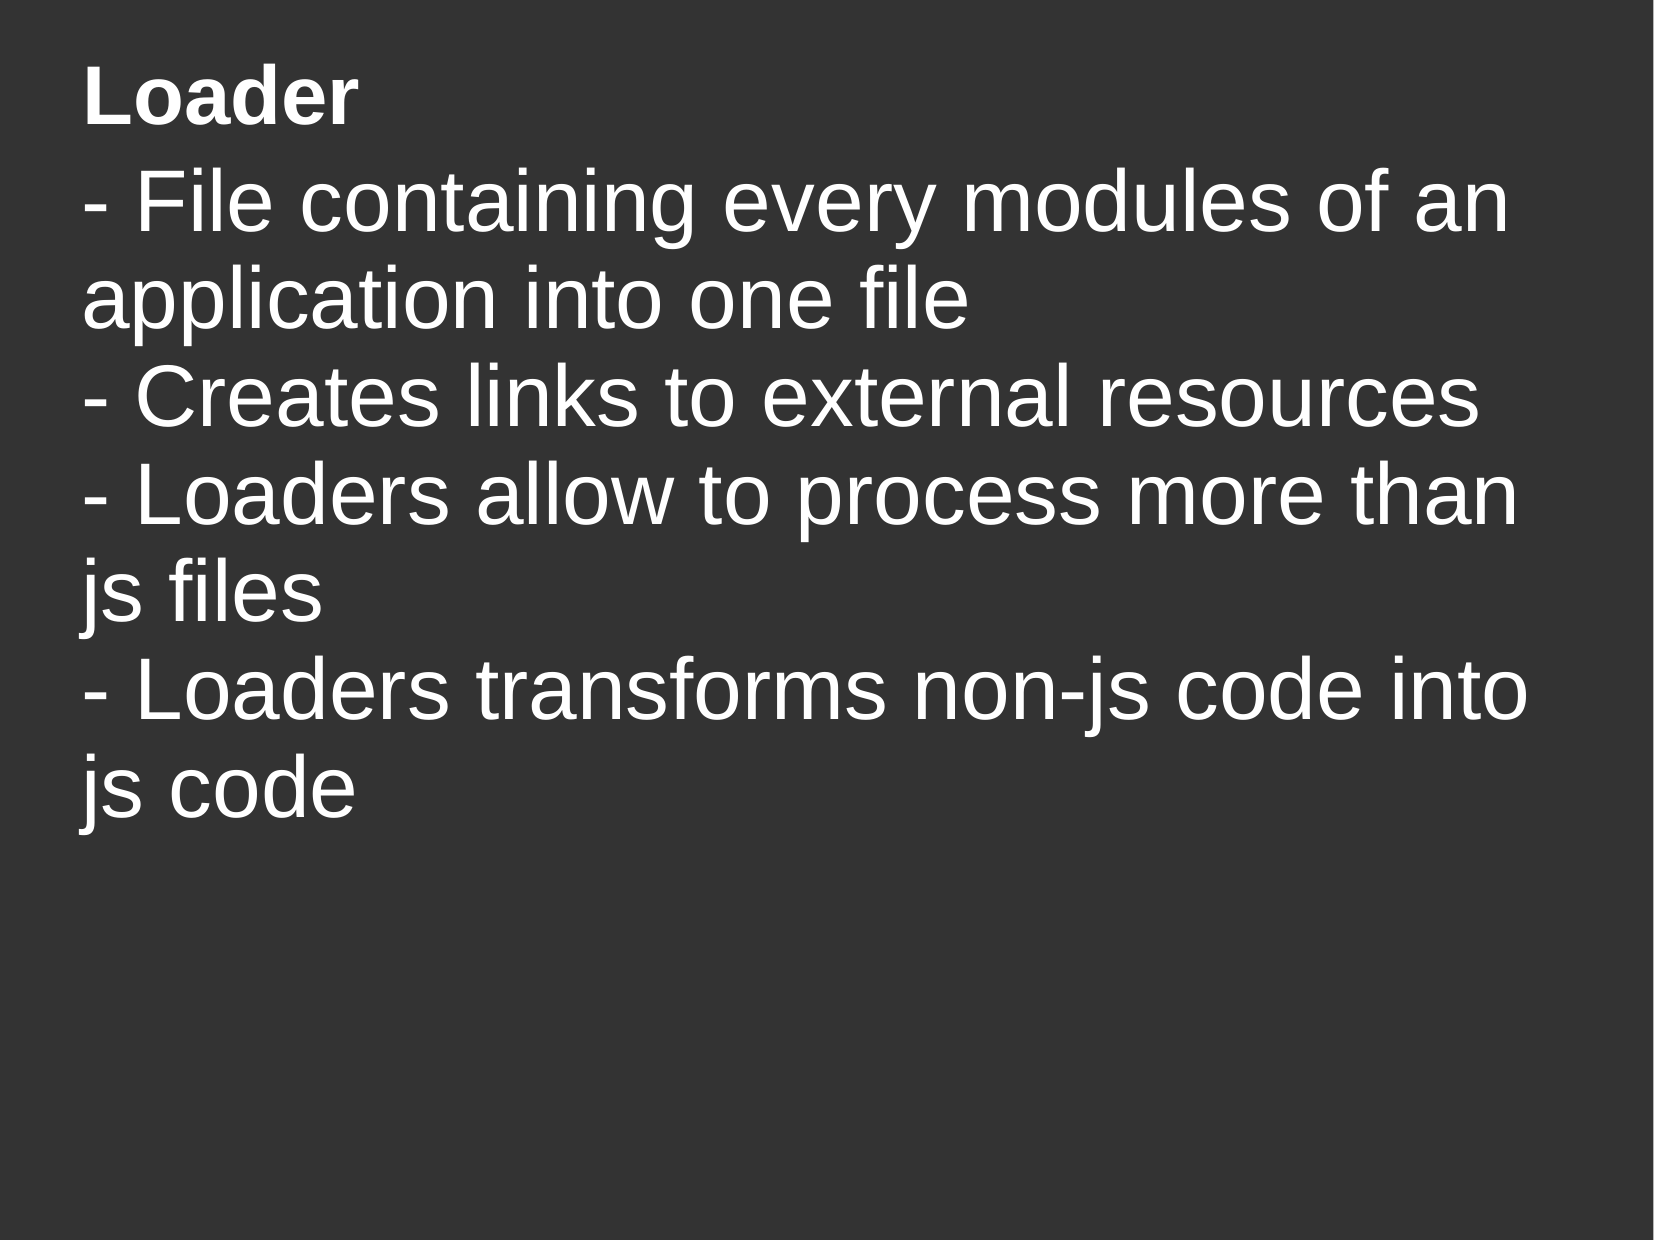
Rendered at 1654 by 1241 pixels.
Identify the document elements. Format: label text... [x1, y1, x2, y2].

title Loader [82, 49, 1571, 257]
title - File containing every modules of an application into one file - Creates links to external resources - Loaders allow to process more than js files - Loaders transforms non-js code into js code [81, 151, 1570, 836]
